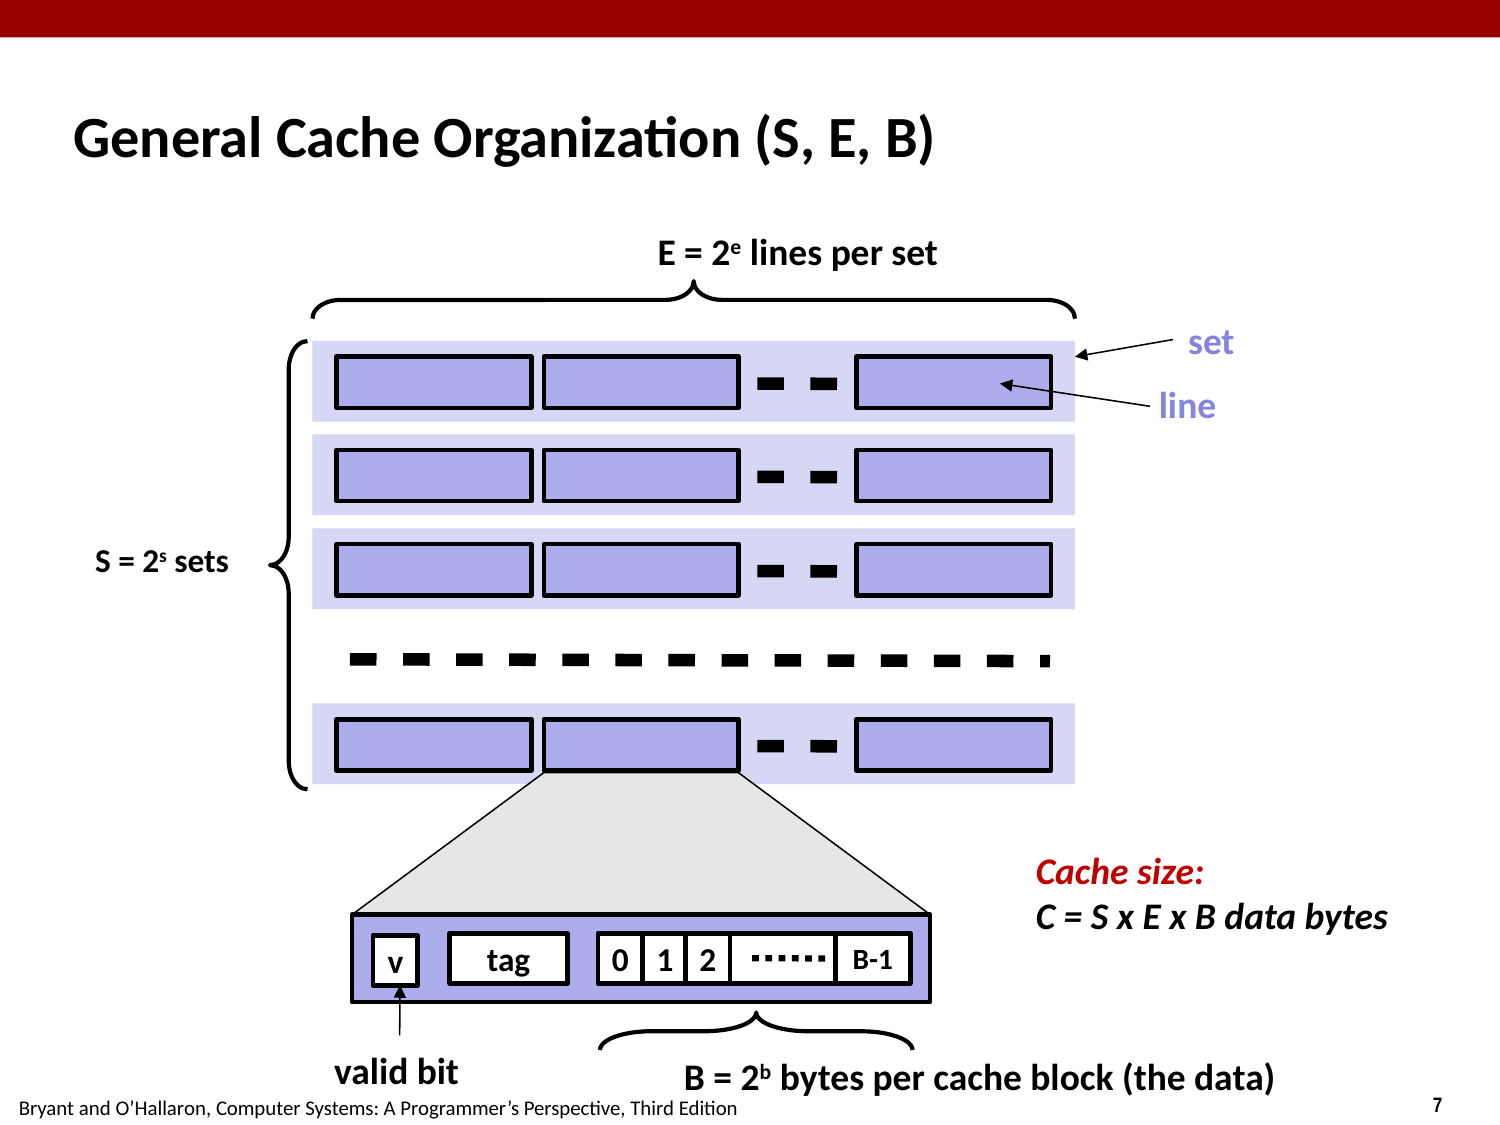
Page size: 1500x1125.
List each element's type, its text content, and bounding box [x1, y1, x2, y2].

text_box [312, 528, 1075, 610]
text_box set [1173, 309, 1250, 370]
text_box 1 [642, 933, 685, 984]
text_box B = 2b bytes per cache block (the data) [669, 1045, 1292, 1106]
text_box [312, 434, 1075, 516]
text_box B-1 [836, 933, 911, 984]
text_box 2 [685, 933, 730, 984]
text_box [312, 703, 1075, 1002]
text_box tag [449, 933, 568, 984]
text_box Cache size: C = S x E x B data bytes [1021, 839, 1404, 945]
text_box [312, 340, 1075, 422]
text_box 0 [597, 933, 642, 984]
title General Cache Organization (S, E, B) [58, 71, 1304, 197]
text_box E = 2e lines per set [642, 220, 954, 281]
text_box S = 2s sets [80, 532, 244, 587]
text_box v [372, 935, 418, 986]
text_box valid bit [319, 1039, 475, 1100]
text_box line [1143, 373, 1232, 434]
